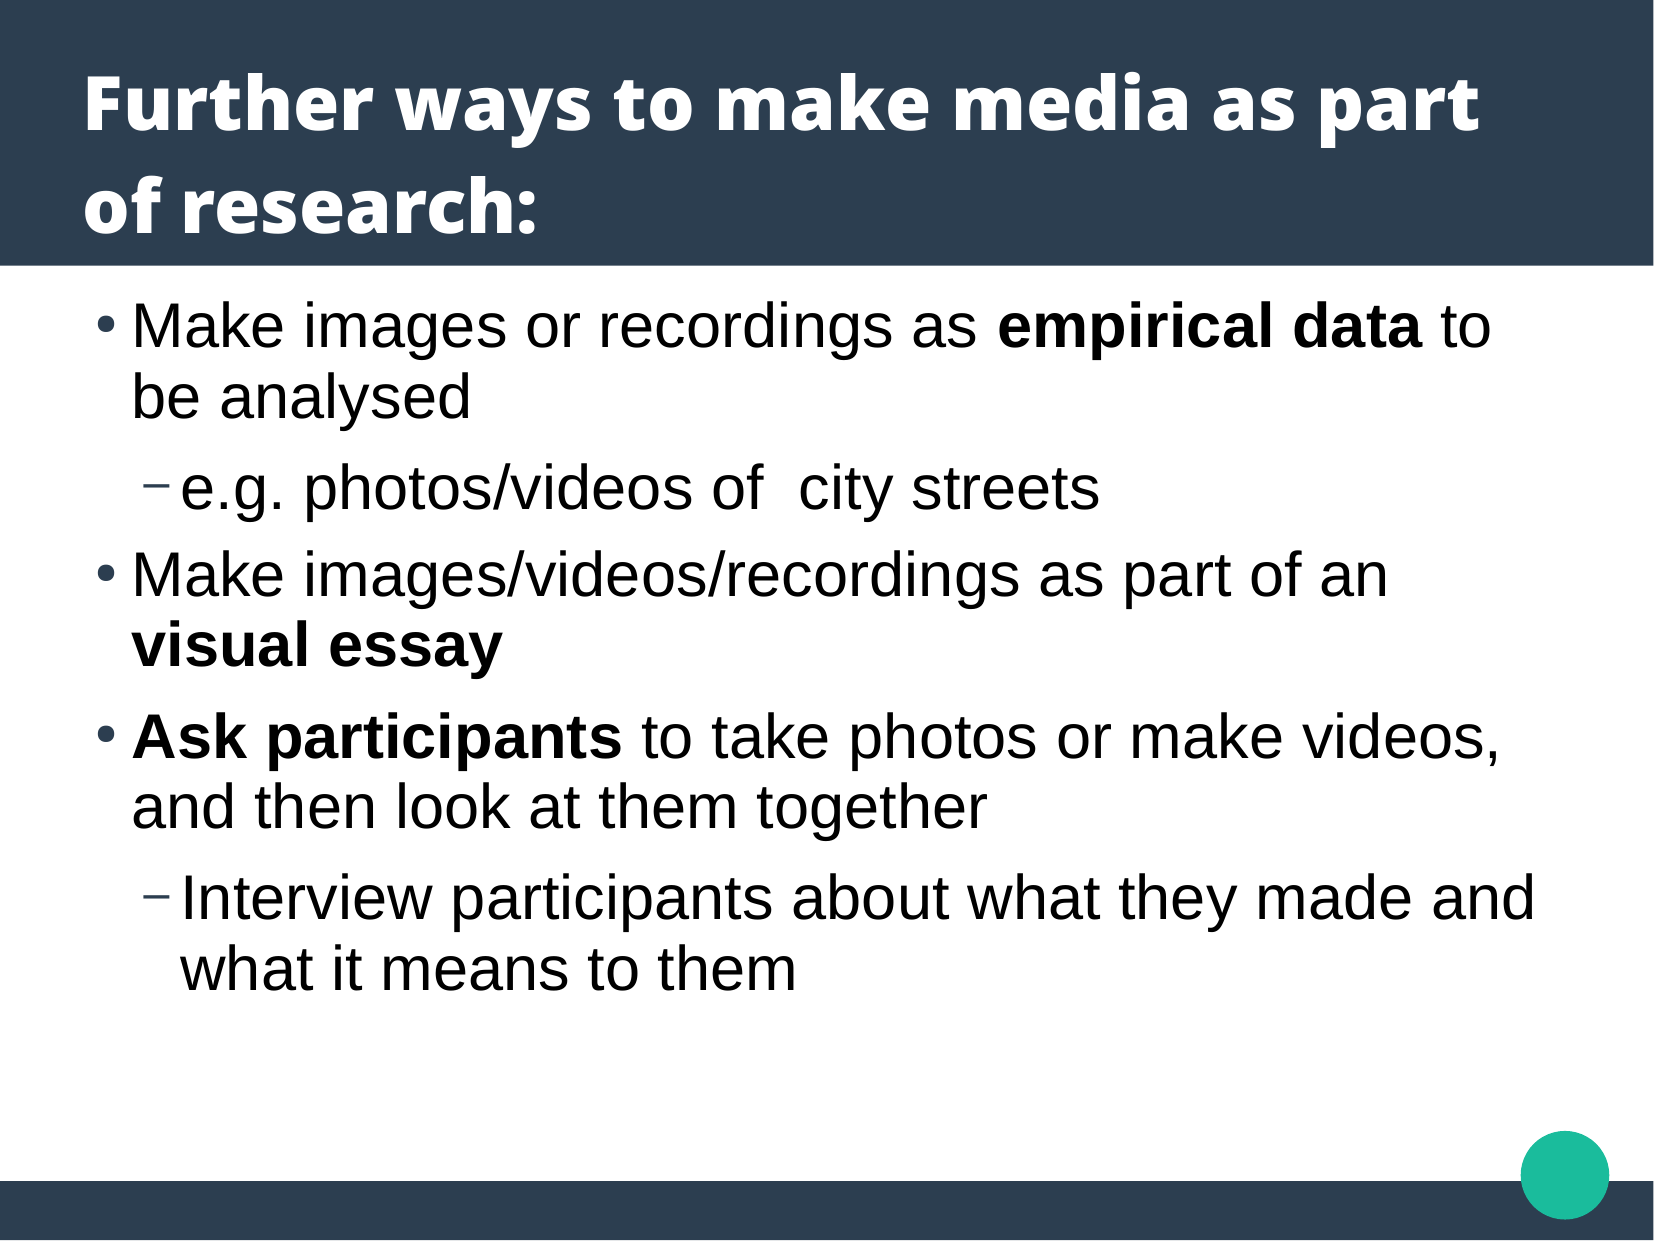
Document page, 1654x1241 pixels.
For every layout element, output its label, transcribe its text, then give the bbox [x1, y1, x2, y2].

title Further ways to make media as part of research: [82, 49, 1571, 257]
list Make images or recordings as empirical data to be analysed e.g. photos/videos of city streets Make images/videos/recordings as part of an visual essay Ask participants to take photos or make videos, and then look at them together Interview participants about what they made and what it means to them [82, 290, 1571, 1010]
